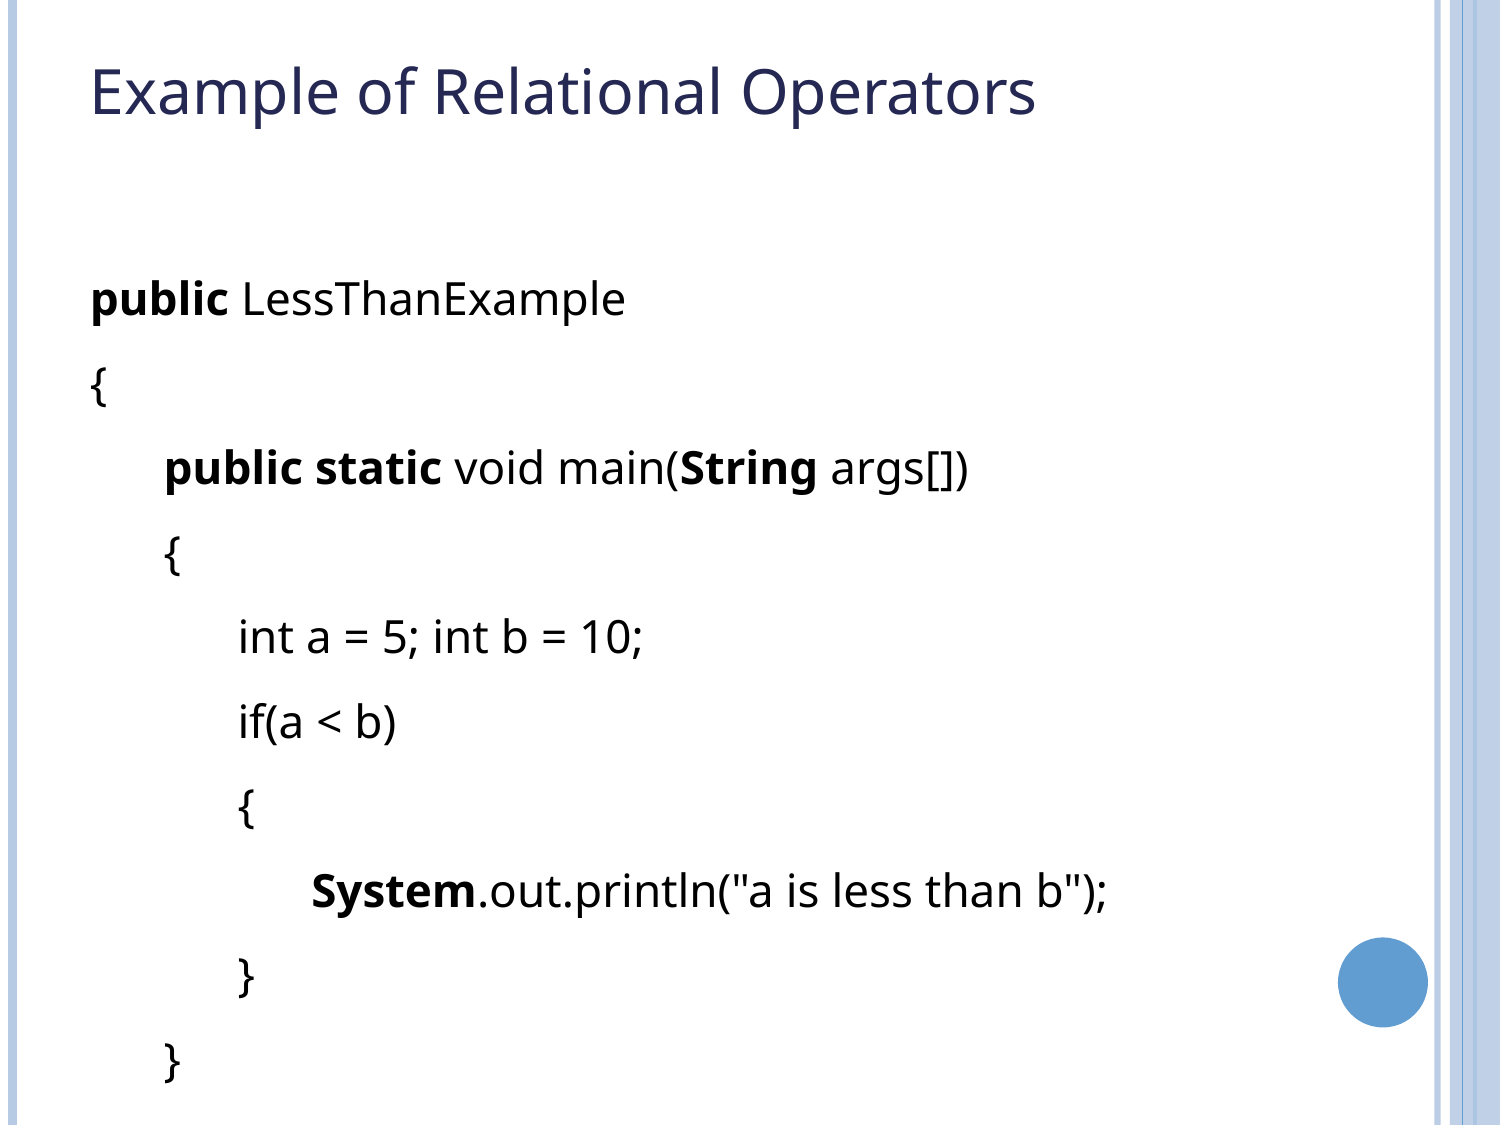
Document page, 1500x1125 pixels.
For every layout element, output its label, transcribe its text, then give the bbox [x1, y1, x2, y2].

title Example of Relational Operators [75, 45, 1300, 233]
list public LessThanExample { public static void main(String args[]) { int a = 5; int b = 10; if(a < b) { System.out.println("a is less than b"); } } } [75, 262, 1425, 1035]
